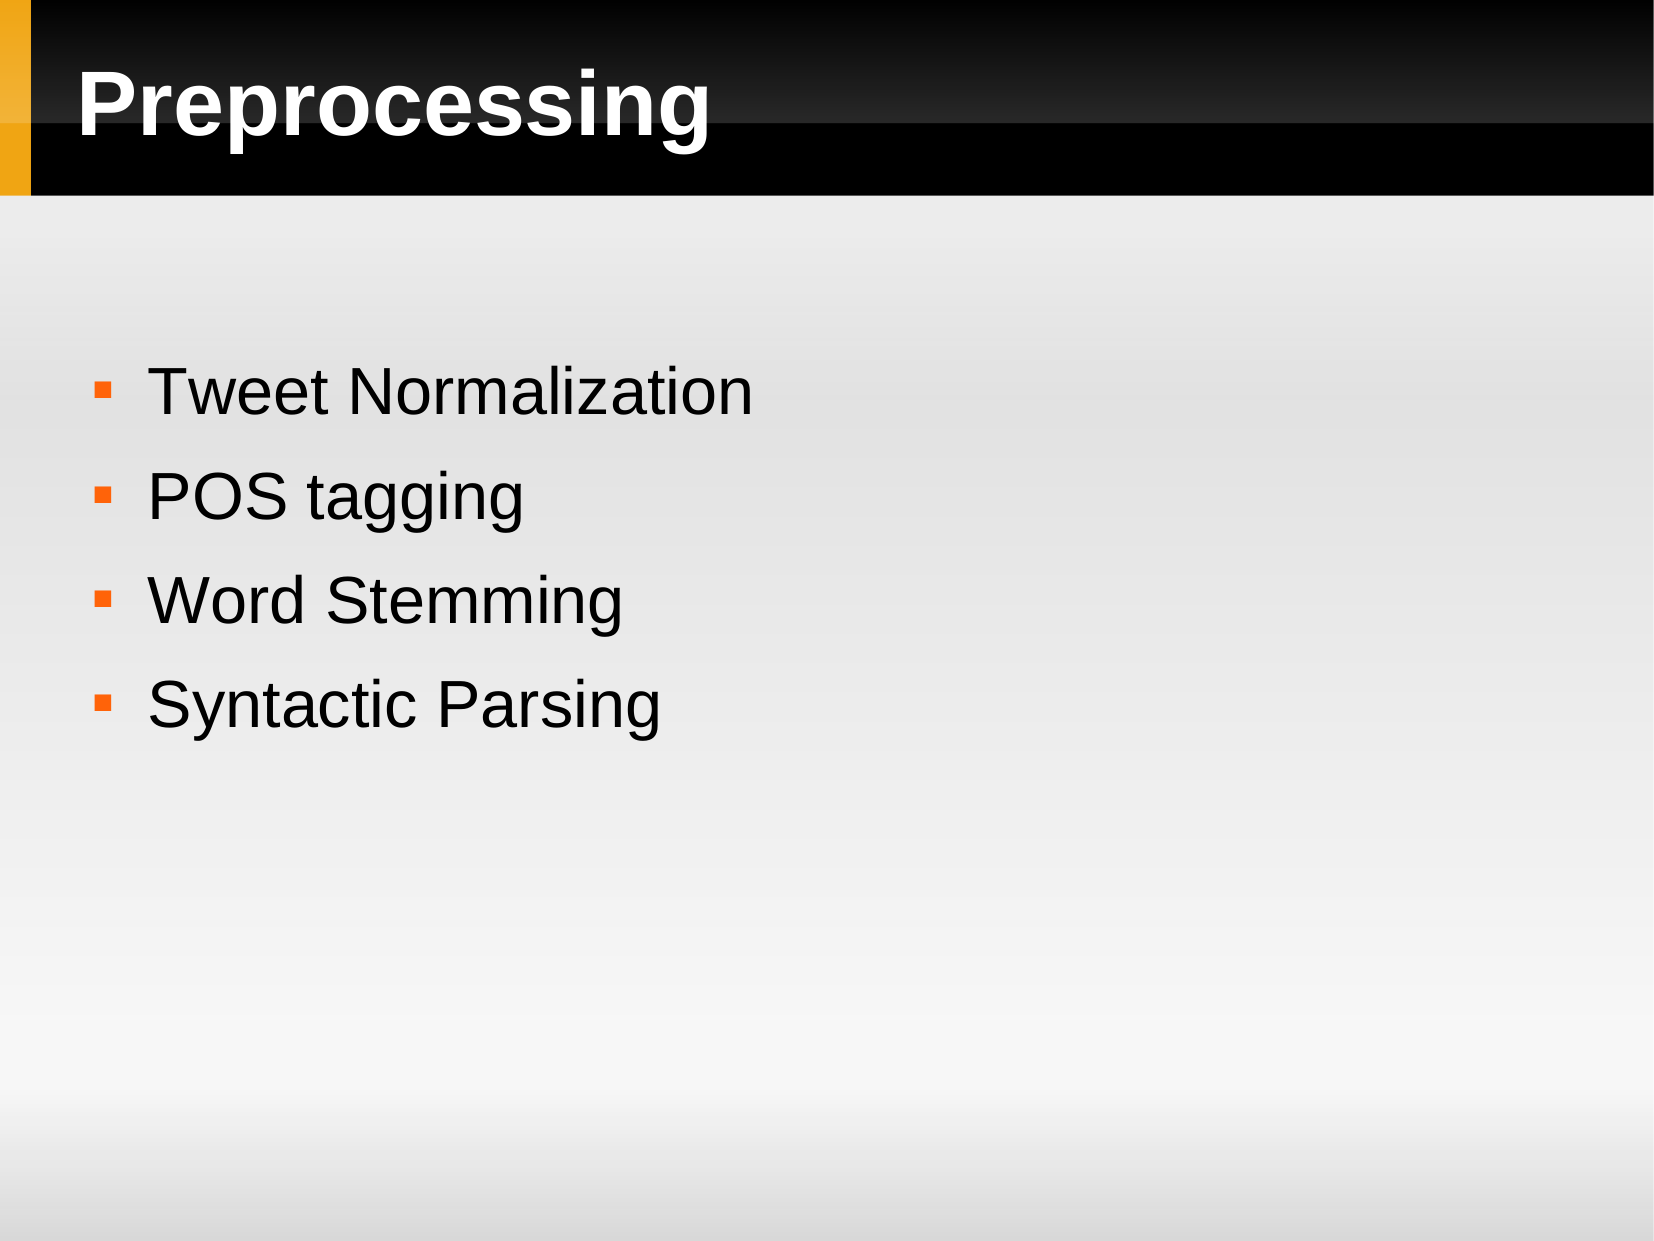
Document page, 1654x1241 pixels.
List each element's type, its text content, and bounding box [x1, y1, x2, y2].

title Preprocessing [76, 0, 1565, 208]
list Tweet Normalization POS tagging Word Stemming Syntactic Parsing [76, 354, 1565, 1173]
picture [0, 0, 1654, 1241]
